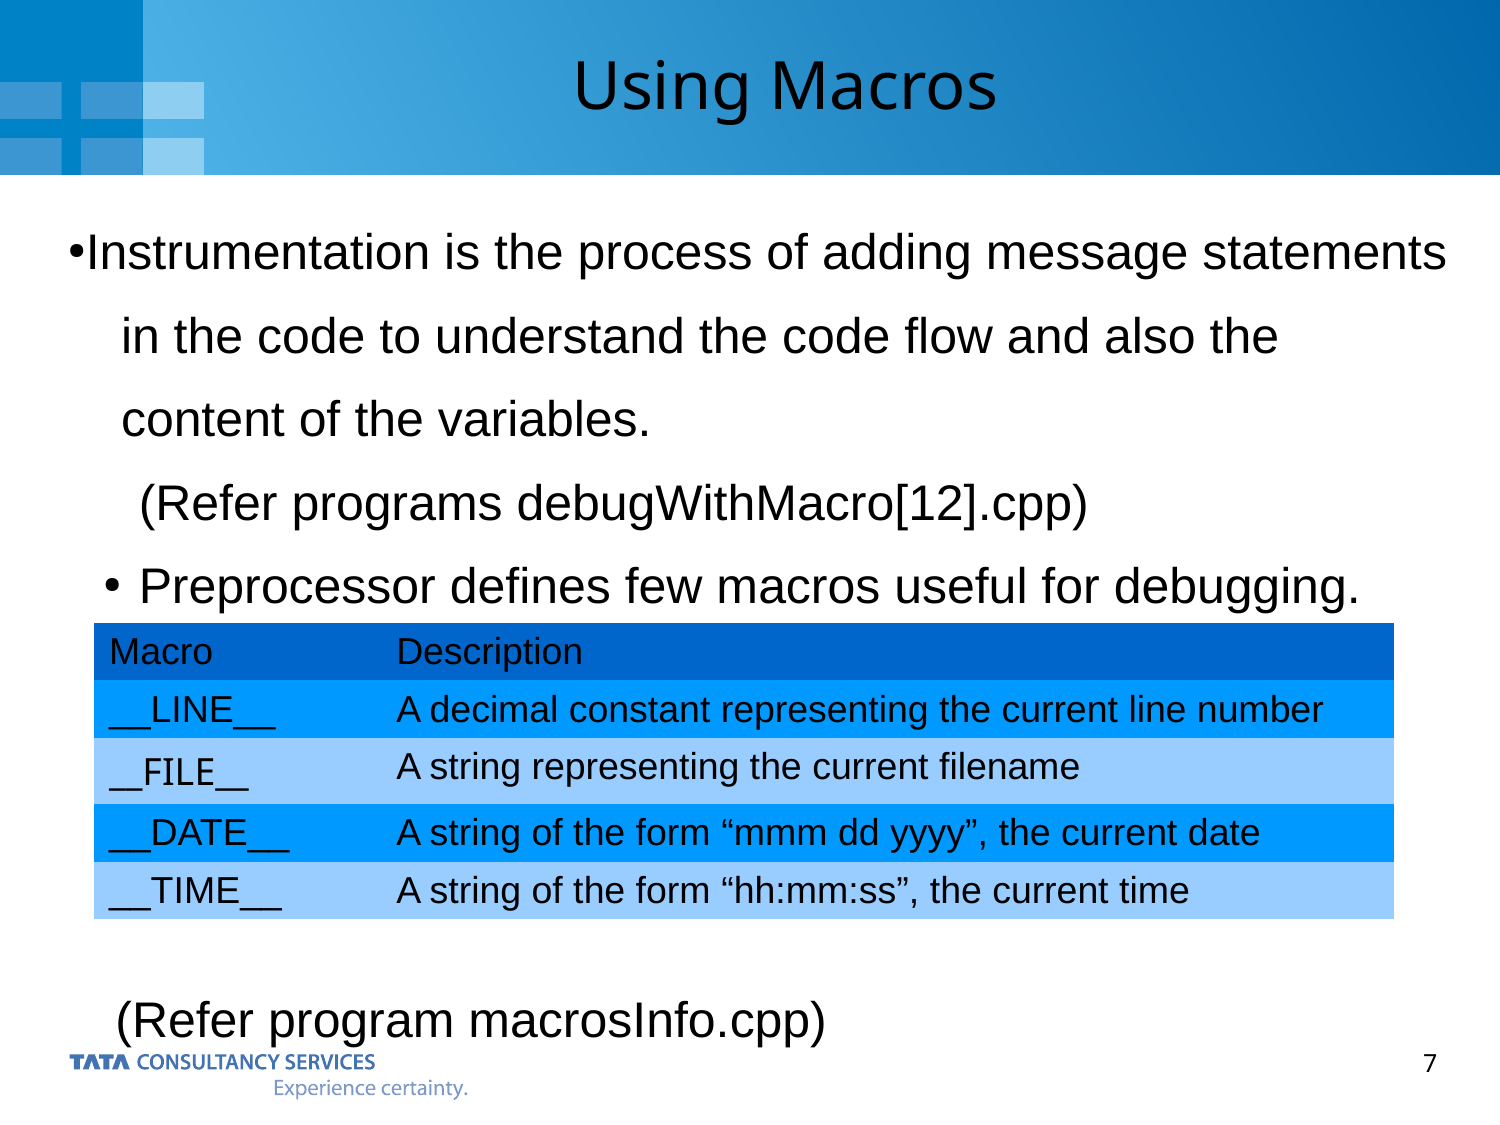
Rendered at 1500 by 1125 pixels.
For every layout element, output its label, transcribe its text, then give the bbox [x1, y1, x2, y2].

text_box Using Macros [224, 11, 1347, 154]
table_cell A decimal constant representing the current line number [381, 680, 1394, 738]
table_cell A string of the form “hh:mm:ss”, the current time [381, 862, 1394, 919]
table_cell A string representing the current filename [381, 738, 1394, 804]
table_cell __FILE__ [94, 738, 381, 804]
table_cell __TIME__ [94, 862, 381, 919]
text_box (Refer program macrosInfo.cpp) [64, 956, 1406, 1028]
table_header Macro [94, 623, 381, 680]
table_header Description [381, 623, 1394, 680]
table_cell __LINE__ [94, 680, 381, 738]
table_cell __DATE__ [94, 804, 381, 862]
table_cell A string of the form “mmm dd yyyy”, the current date [381, 804, 1394, 862]
text_box Instrumentation is the process of adding message statements in the code to understand the code flow and also the content of the variables. (Refer programs debugWithMacro[12].cpp) Preprocessor defines few macros useful for debugging. [35, 188, 1465, 595]
